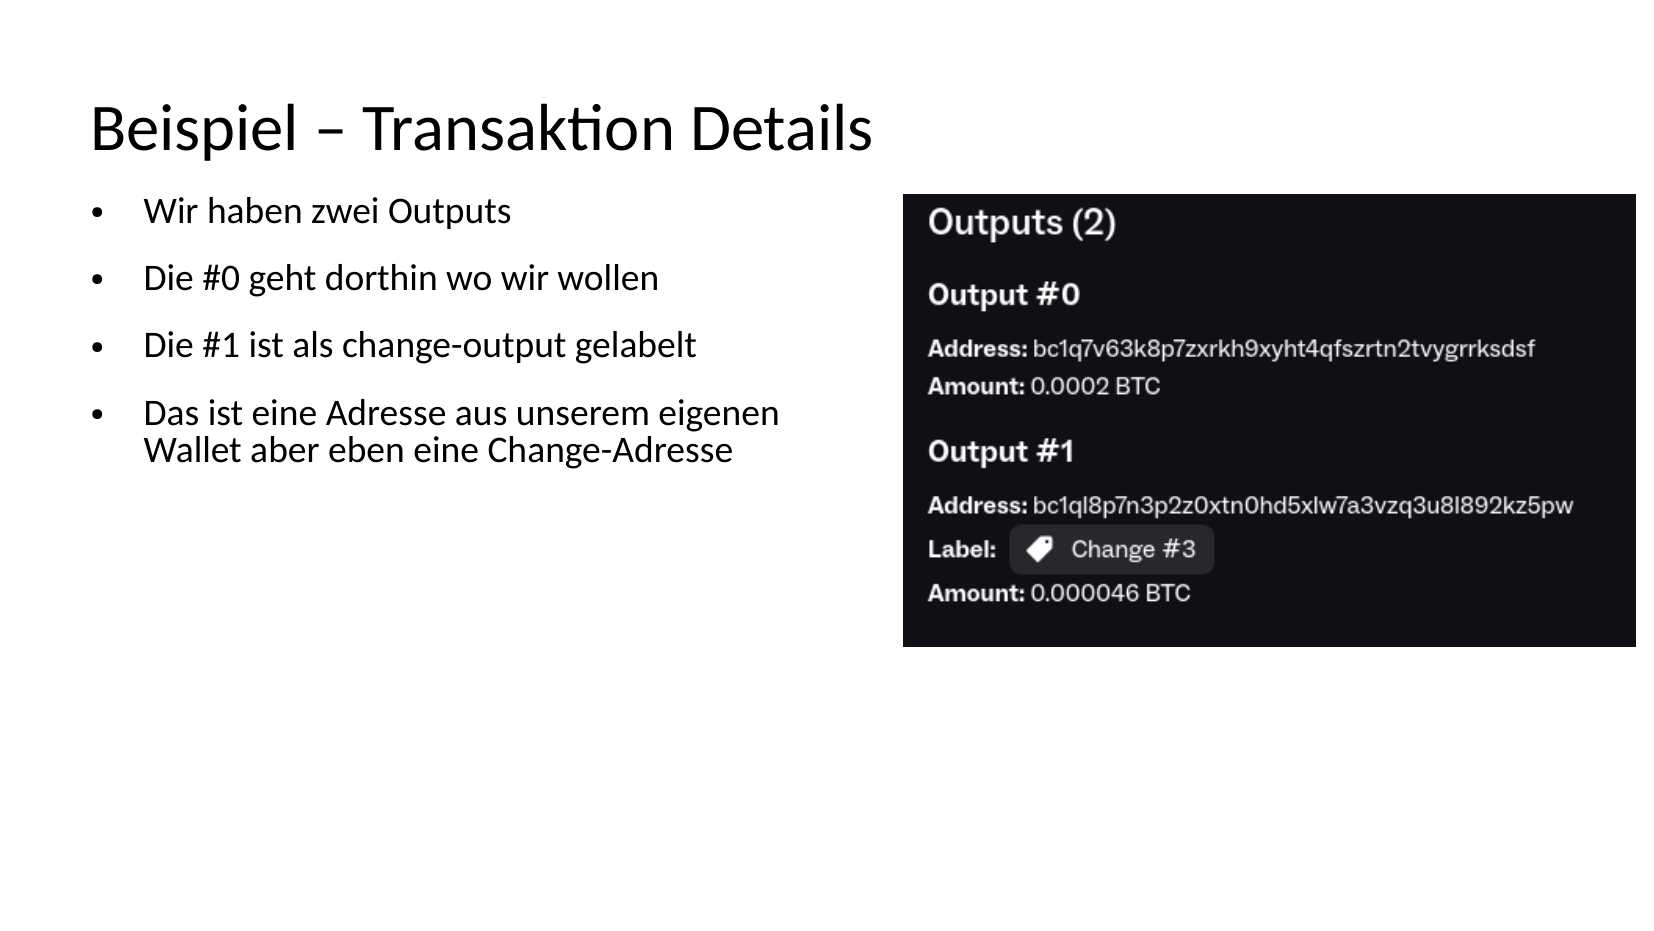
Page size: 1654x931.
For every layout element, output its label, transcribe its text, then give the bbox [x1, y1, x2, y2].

picture [903, 194, 1636, 647]
title Beispiel – Transaktion Details [90, 33, 1410, 234]
list Wir haben zwei Outputs Die #0 geht dorthin wo wir wollen Die #1 ist als change-output gelabelt Das ist eine Adresse aus unserem eigenen Wallet aber eben eine Change-Adresse [72, 195, 796, 887]
